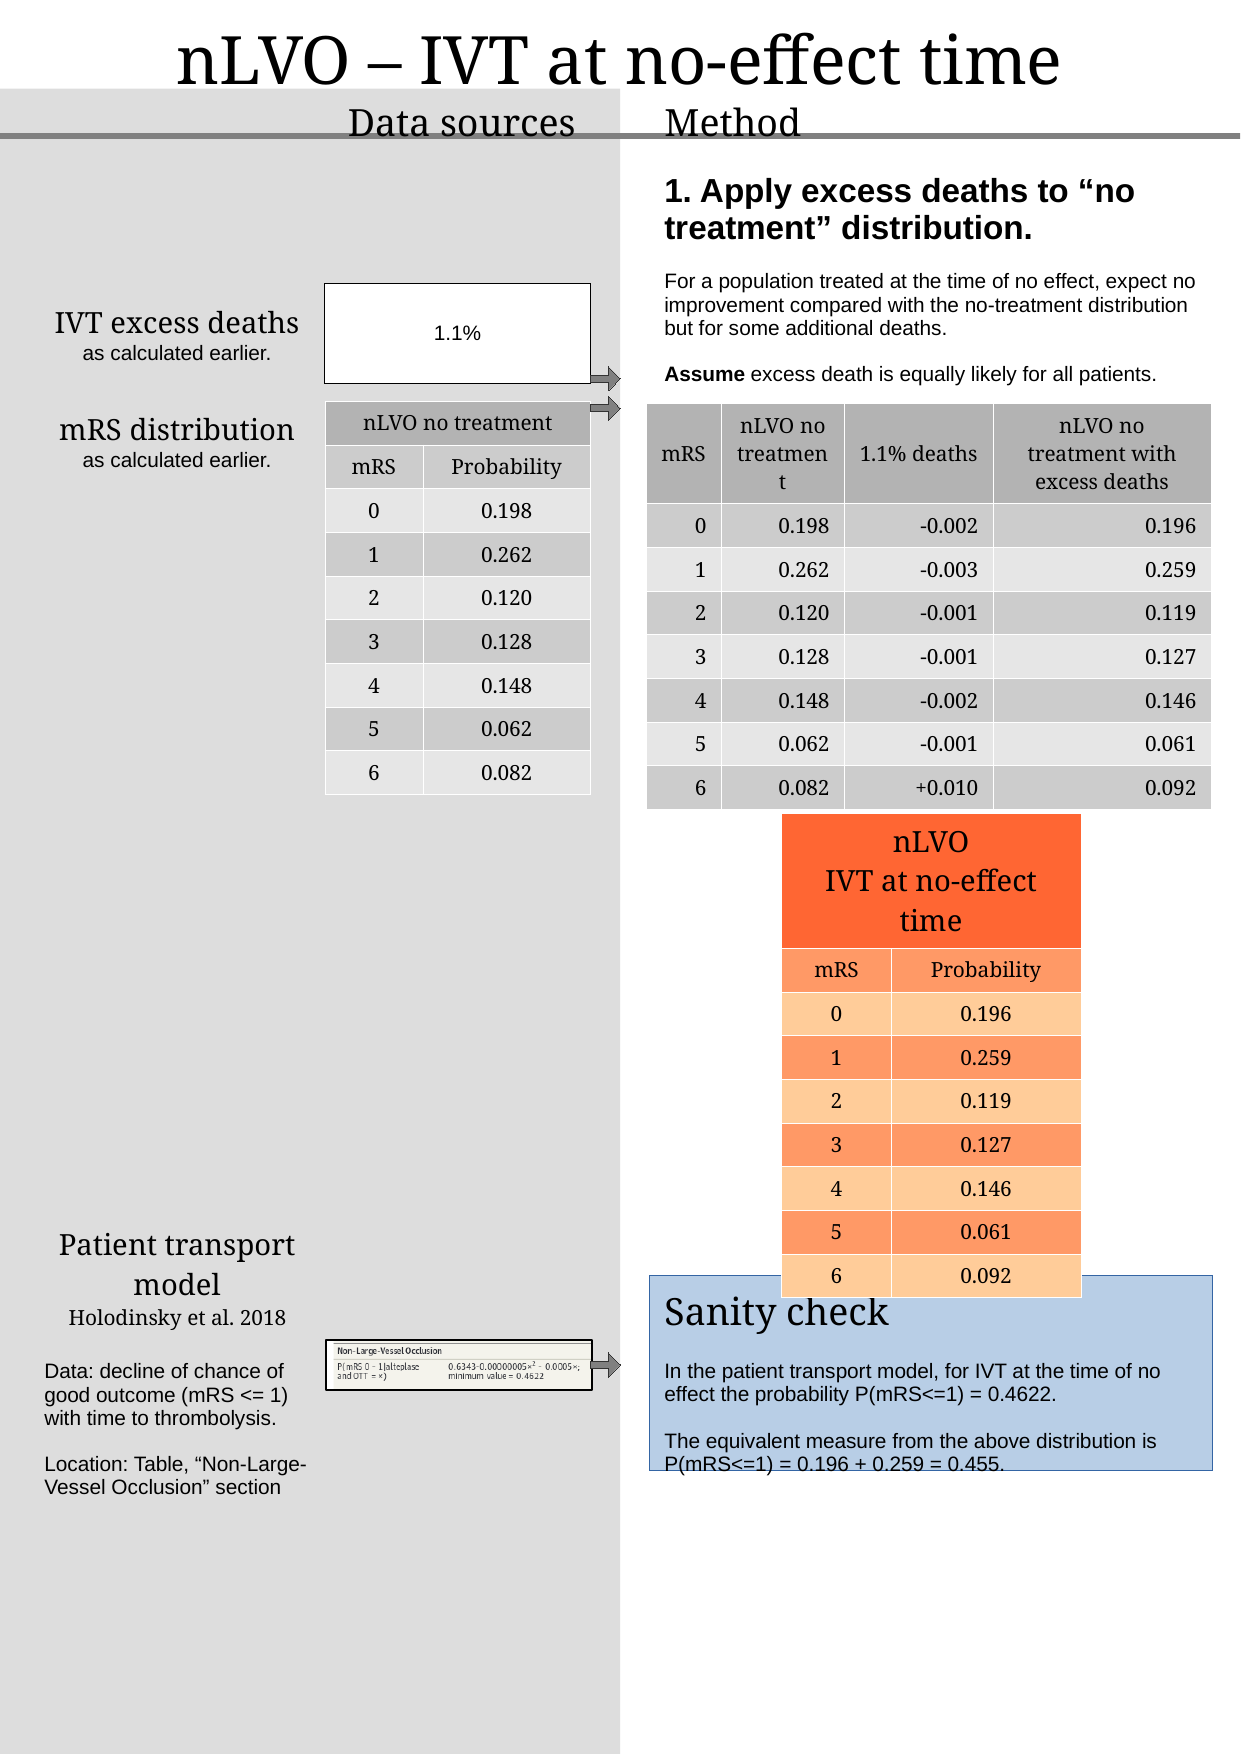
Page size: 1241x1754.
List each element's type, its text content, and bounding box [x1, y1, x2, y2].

table_cell 0.061 [892, 1211, 1081, 1254]
text_box 1. Apply excess deaths to “no treatment” distribution. For a population treated at the time of no effect, expect no improvement compared with the no-treatment distribution but for some additional deaths. Assume excess death is equally likely for all patients. → Result: [649, 810, 1211, 1275]
table_cell 0.198 [424, 489, 590, 532]
table_cell 0.120 [722, 592, 844, 634]
table_cell 2 [782, 1080, 891, 1123]
table_cell 0.146 [892, 1167, 1081, 1210]
text_box mRS distribution as calculated earlier. [29, 401, 325, 532]
table_cell 0.082 [424, 751, 590, 794]
table_cell 4 [326, 664, 423, 707]
text_box Sanity check In the patient transport model, for IVT at the time of no effect the probability P(mRS<=1) = 0.4622. The equivalent measure from the above distribution is P(mRS<=1) = 0.196 + 0.259 = 0.455. [649, 1277, 1213, 1471]
text_box 1.1% [324, 283, 591, 384]
table_cell 0.259 [892, 1036, 1081, 1079]
table_cell 4 [782, 1167, 891, 1210]
text_box IVT excess deaths as calculated earlier. [29, 283, 324, 384]
table_cell 0.092 [892, 1255, 1081, 1297]
table_cell 0.128 [424, 620, 590, 663]
table_cell 0.148 [424, 664, 590, 707]
table_cell Probability [424, 446, 590, 488]
table_cell -0.001 [845, 592, 993, 634]
table_cell 5 [647, 723, 721, 765]
table_cell 0.127 [994, 635, 1211, 678]
table_cell 0.061 [994, 723, 1211, 765]
table_cell 0.120 [424, 577, 590, 619]
table_cell -0.002 [845, 504, 993, 547]
table_cell 6 [647, 766, 721, 809]
table_cell 1 [782, 1036, 891, 1079]
table_cell 0.259 [994, 548, 1211, 591]
text_box [590, 1352, 621, 1378]
table_cell 6 [326, 751, 423, 794]
table_header nLVO no treatment with excess deaths [994, 404, 1211, 503]
table_cell 0 [782, 993, 891, 1035]
table_cell 0.119 [892, 1080, 1081, 1123]
text_box [590, 396, 621, 421]
table_cell 0.262 [722, 548, 844, 591]
table_cell mRS [782, 949, 891, 992]
table_cell -0.002 [845, 679, 993, 722]
table_cell 0.128 [722, 635, 844, 678]
table_cell Probability [892, 949, 1081, 992]
text_box 1. Apply excess deaths to “no treatment” distribution. For a population treated at the time of no effect, expect no improvement compared with the no-treatment distribution but for some additional deaths. Assume excess death is equally likely for all patients. → Result: [649, 165, 1211, 403]
table_cell 0.127 [892, 1124, 1081, 1166]
text_box nLVO – IVT at no-effect time [0, 5, 1241, 88]
table_cell mRS [326, 446, 423, 488]
table_cell +0.010 [845, 766, 993, 809]
table_cell -0.001 [845, 723, 993, 765]
table_header nLVO no treatment [722, 404, 844, 503]
table_cell 4 [647, 679, 721, 722]
table_cell 0.092 [994, 766, 1211, 809]
table_header 1.1% deaths [845, 404, 993, 503]
table_cell 0.198 [722, 504, 844, 547]
table_cell 0.196 [994, 504, 1211, 547]
table_cell 3 [326, 620, 423, 663]
table_cell 0 [647, 504, 721, 547]
table_cell 0 [326, 489, 423, 532]
picture [326, 1340, 591, 1389]
table_cell 0.082 [722, 766, 844, 809]
table_header mRS [647, 404, 721, 503]
table_cell 0.119 [994, 592, 1211, 634]
table_cell 0.146 [994, 679, 1211, 722]
text_box [590, 366, 621, 391]
table_cell -0.001 [845, 635, 993, 678]
table_cell 5 [326, 708, 423, 750]
table_cell 1 [647, 548, 721, 591]
text_box Method [649, 89, 1211, 146]
table_cell 3 [782, 1124, 891, 1166]
table_header nLVO no treatment [326, 402, 590, 445]
table_cell 0.148 [722, 679, 844, 722]
table_cell 0.196 [892, 993, 1081, 1035]
text_box Data sources [29, 89, 591, 146]
table_cell 2 [647, 592, 721, 634]
table_cell 6 [782, 1255, 891, 1297]
table_cell 2 [326, 577, 423, 619]
table_cell 5 [782, 1211, 891, 1254]
table_cell 0.262 [424, 533, 590, 576]
table_cell 0.062 [722, 723, 844, 765]
text_box Patient transport model Holodinsky et al. 2018 Data: decline of chance of good outcome (mRS <= 1) with time to thrombolysis. Location: Table, “Non-Large-Vessel Occlusion” section [29, 1216, 325, 1472]
table_cell 3 [647, 635, 721, 678]
table_cell 1 [326, 533, 423, 576]
table_cell -0.003 [845, 548, 993, 591]
table_cell 0.062 [424, 708, 590, 750]
table_header nLVO IVT at no-effect time [782, 814, 1081, 948]
